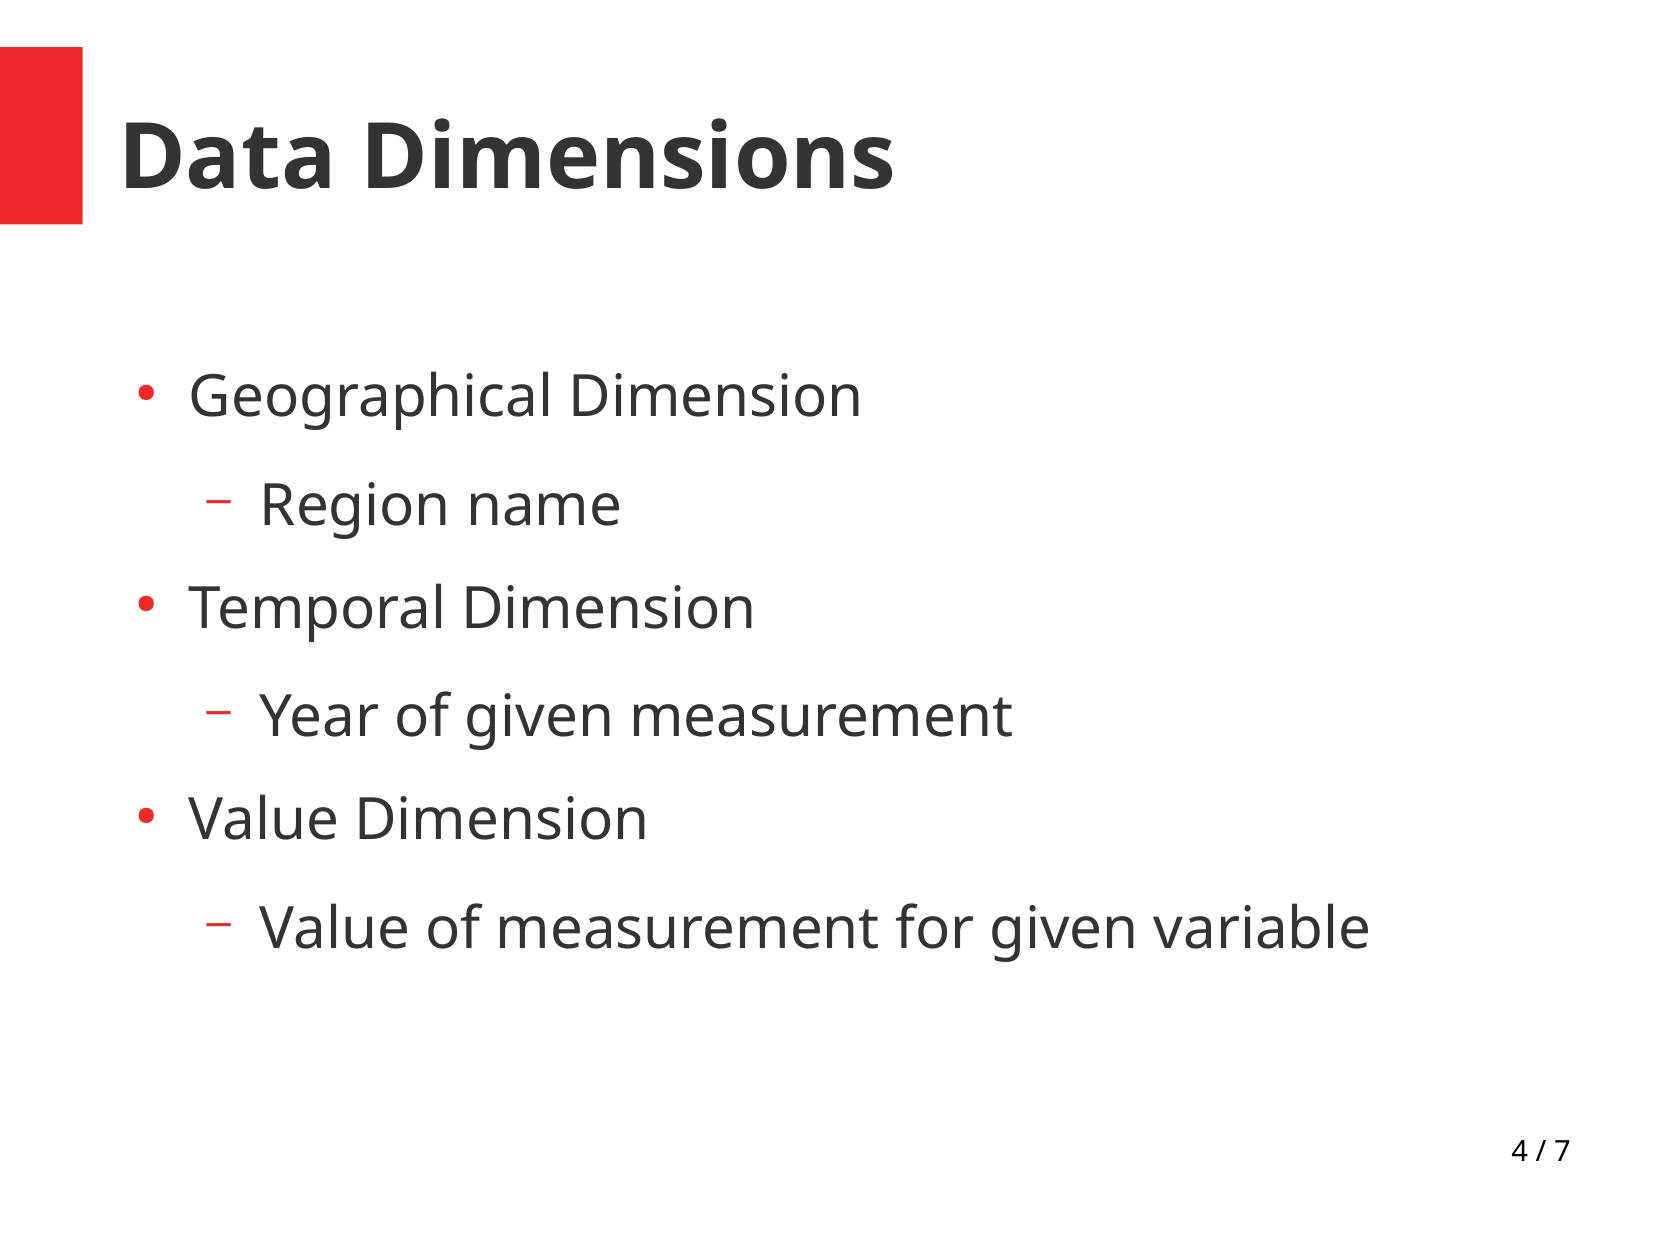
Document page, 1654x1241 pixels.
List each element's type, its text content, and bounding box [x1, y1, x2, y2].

title Data Dimensions [118, 49, 1571, 257]
list Geographical Dimension Region name Temporal Dimension Year of given measurement Value Dimension Value of measurement for given variable [118, 354, 1536, 1074]
